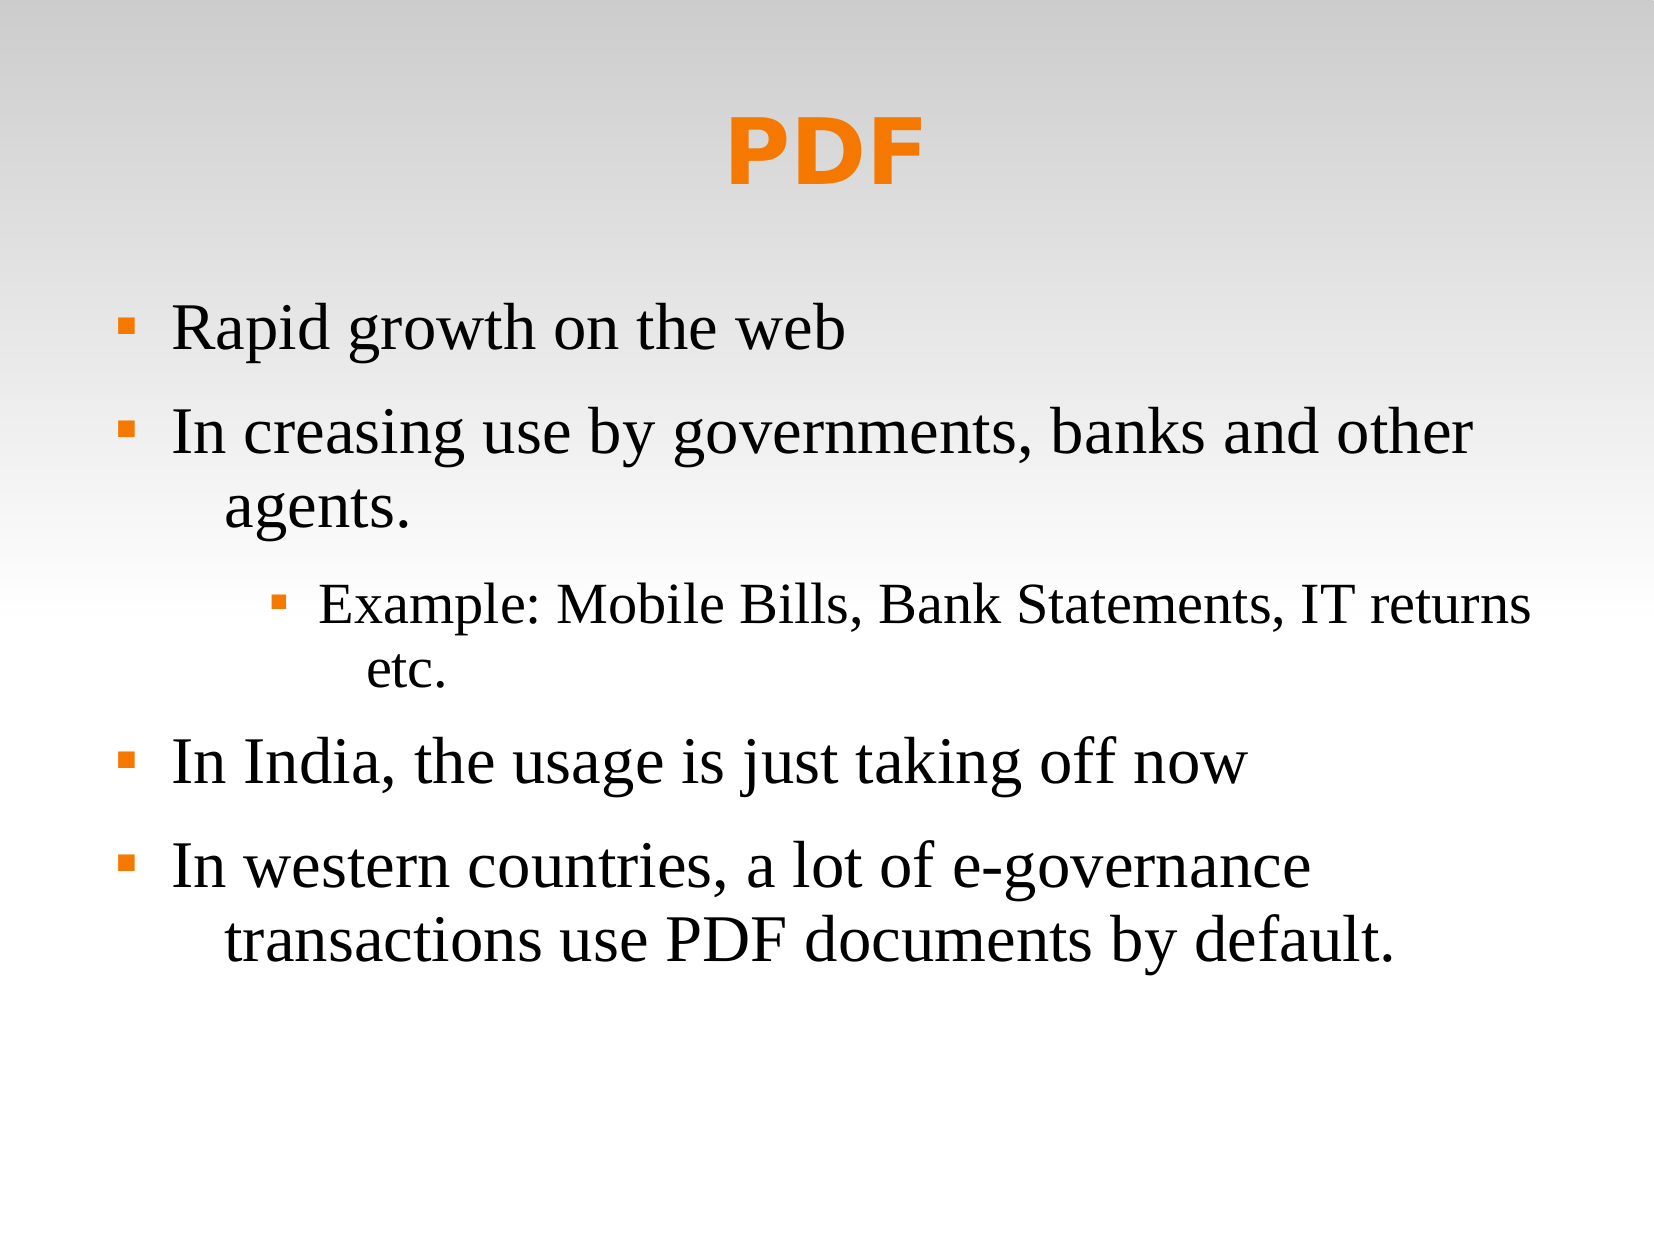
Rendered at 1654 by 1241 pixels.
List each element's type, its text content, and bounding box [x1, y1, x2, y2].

list Rapid growth on the web In creasing use by governments, banks and other agents. Example: Mobile Bills, Bank Statements, IT returns etc. In India, the usage is just taking off now In western countries, a lot of e-governance transactions use PDF documents by default. [82, 290, 1571, 1109]
title PDF [82, 49, 1571, 257]
